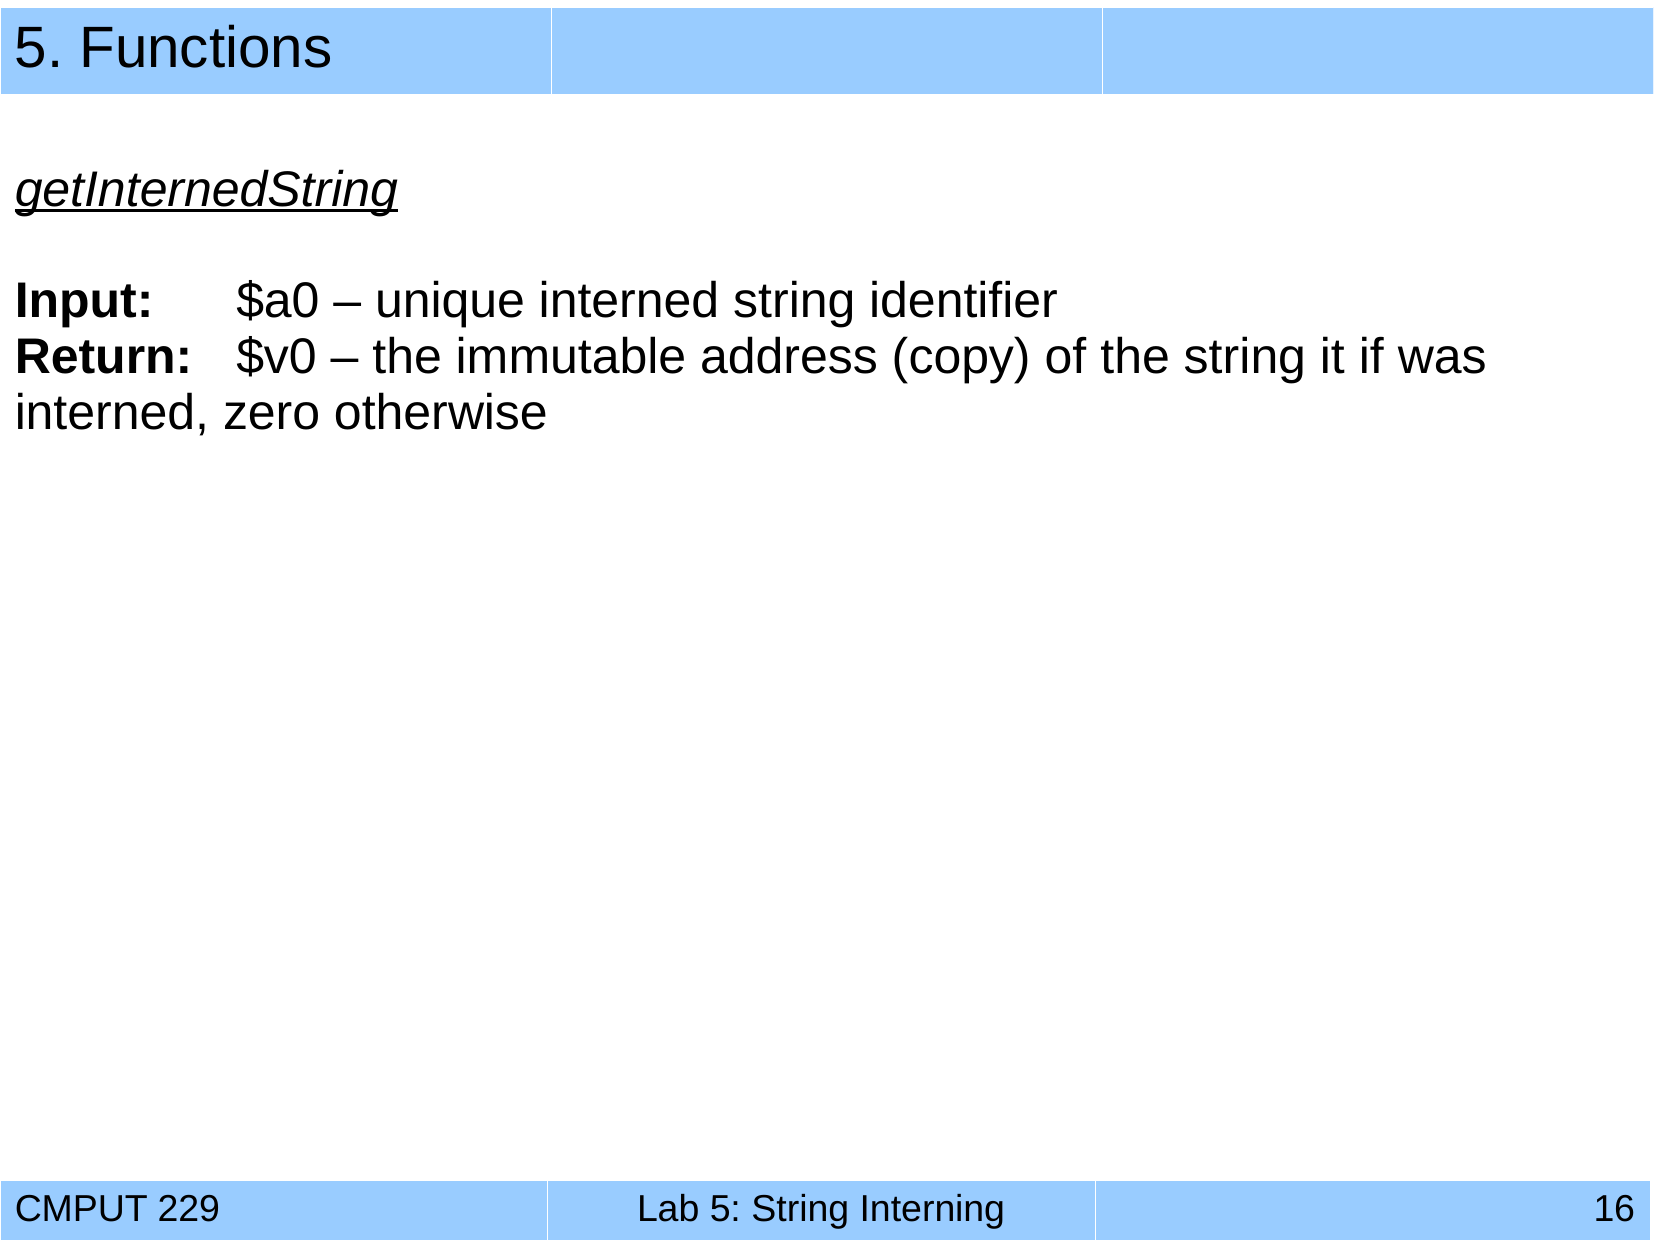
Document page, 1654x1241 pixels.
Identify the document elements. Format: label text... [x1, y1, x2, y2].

text_box getInternedString Input: $a0 – unique interned string identifier Return: $v0 – the immutable address (copy) of the string it if was interned, zero otherwise [0, 153, 1654, 1134]
table_header <number> [1096, 1181, 1650, 1240]
table_header 5. Functions [1, 8, 551, 94]
table_header [1103, 8, 1653, 94]
table_header [552, 8, 1102, 94]
table_header Lab 5: String Interning [548, 1181, 1095, 1240]
table_header CMPUT 229 [1, 1181, 547, 1240]
